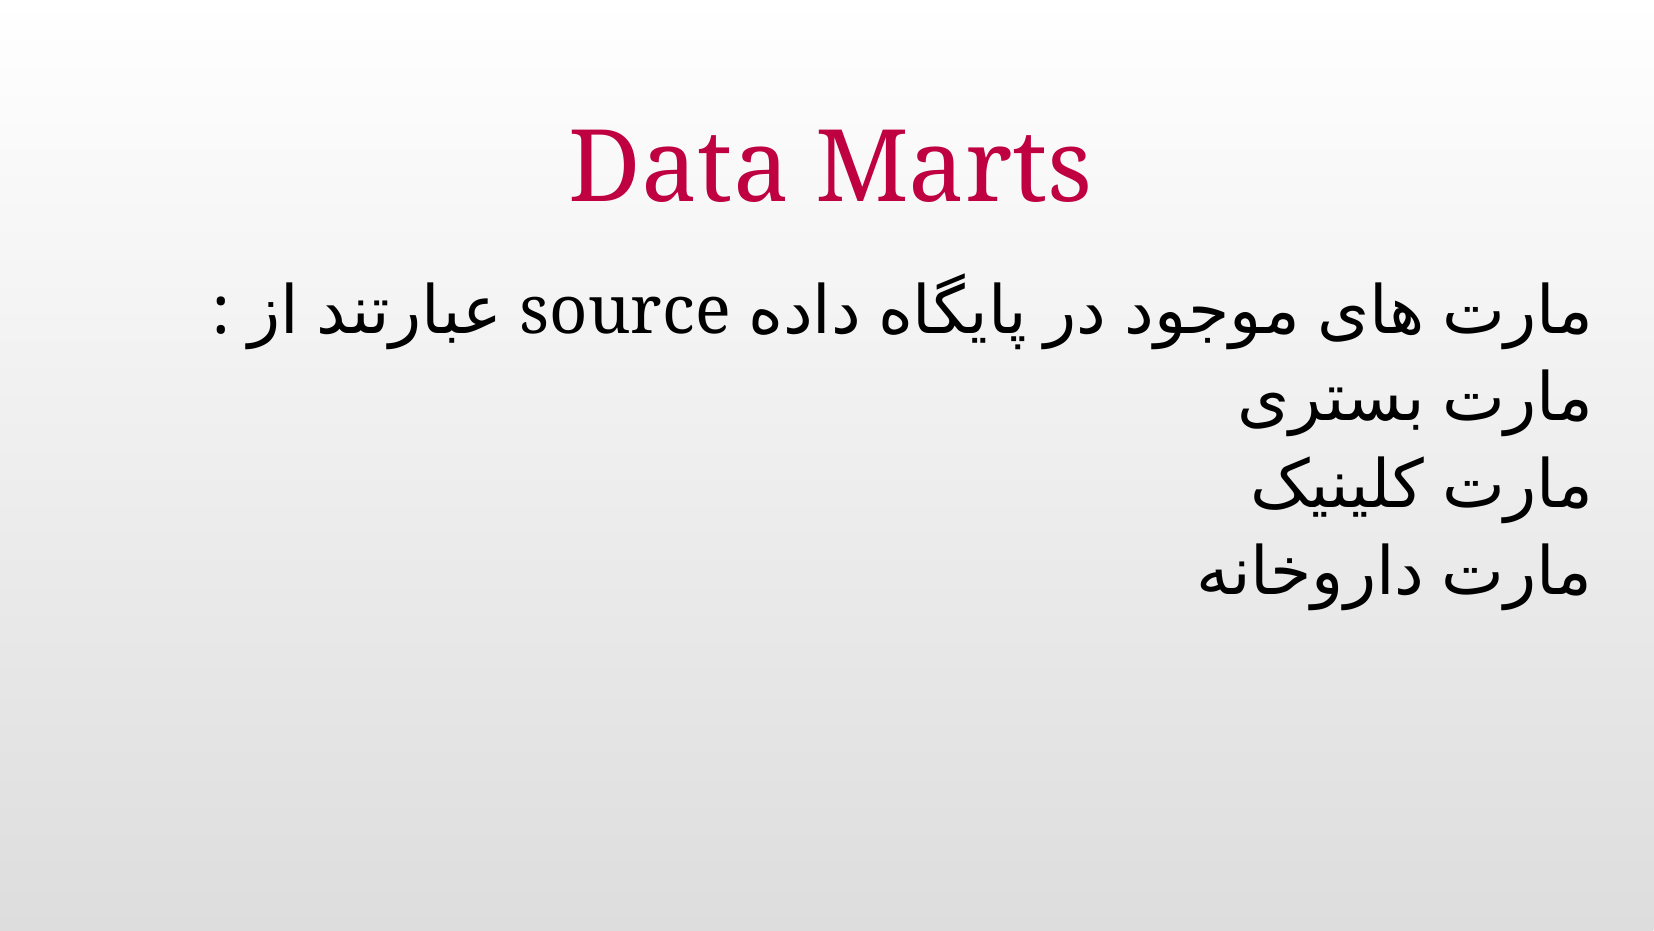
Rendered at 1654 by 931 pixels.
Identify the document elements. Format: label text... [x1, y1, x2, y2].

title Data Marts [86, 84, 1576, 241]
subtitle مارت های موجود در پایگاه داده source عبارتند از : مارت بستری مارت کلینیک مارت داروخانه [105, 262, 1594, 766]
